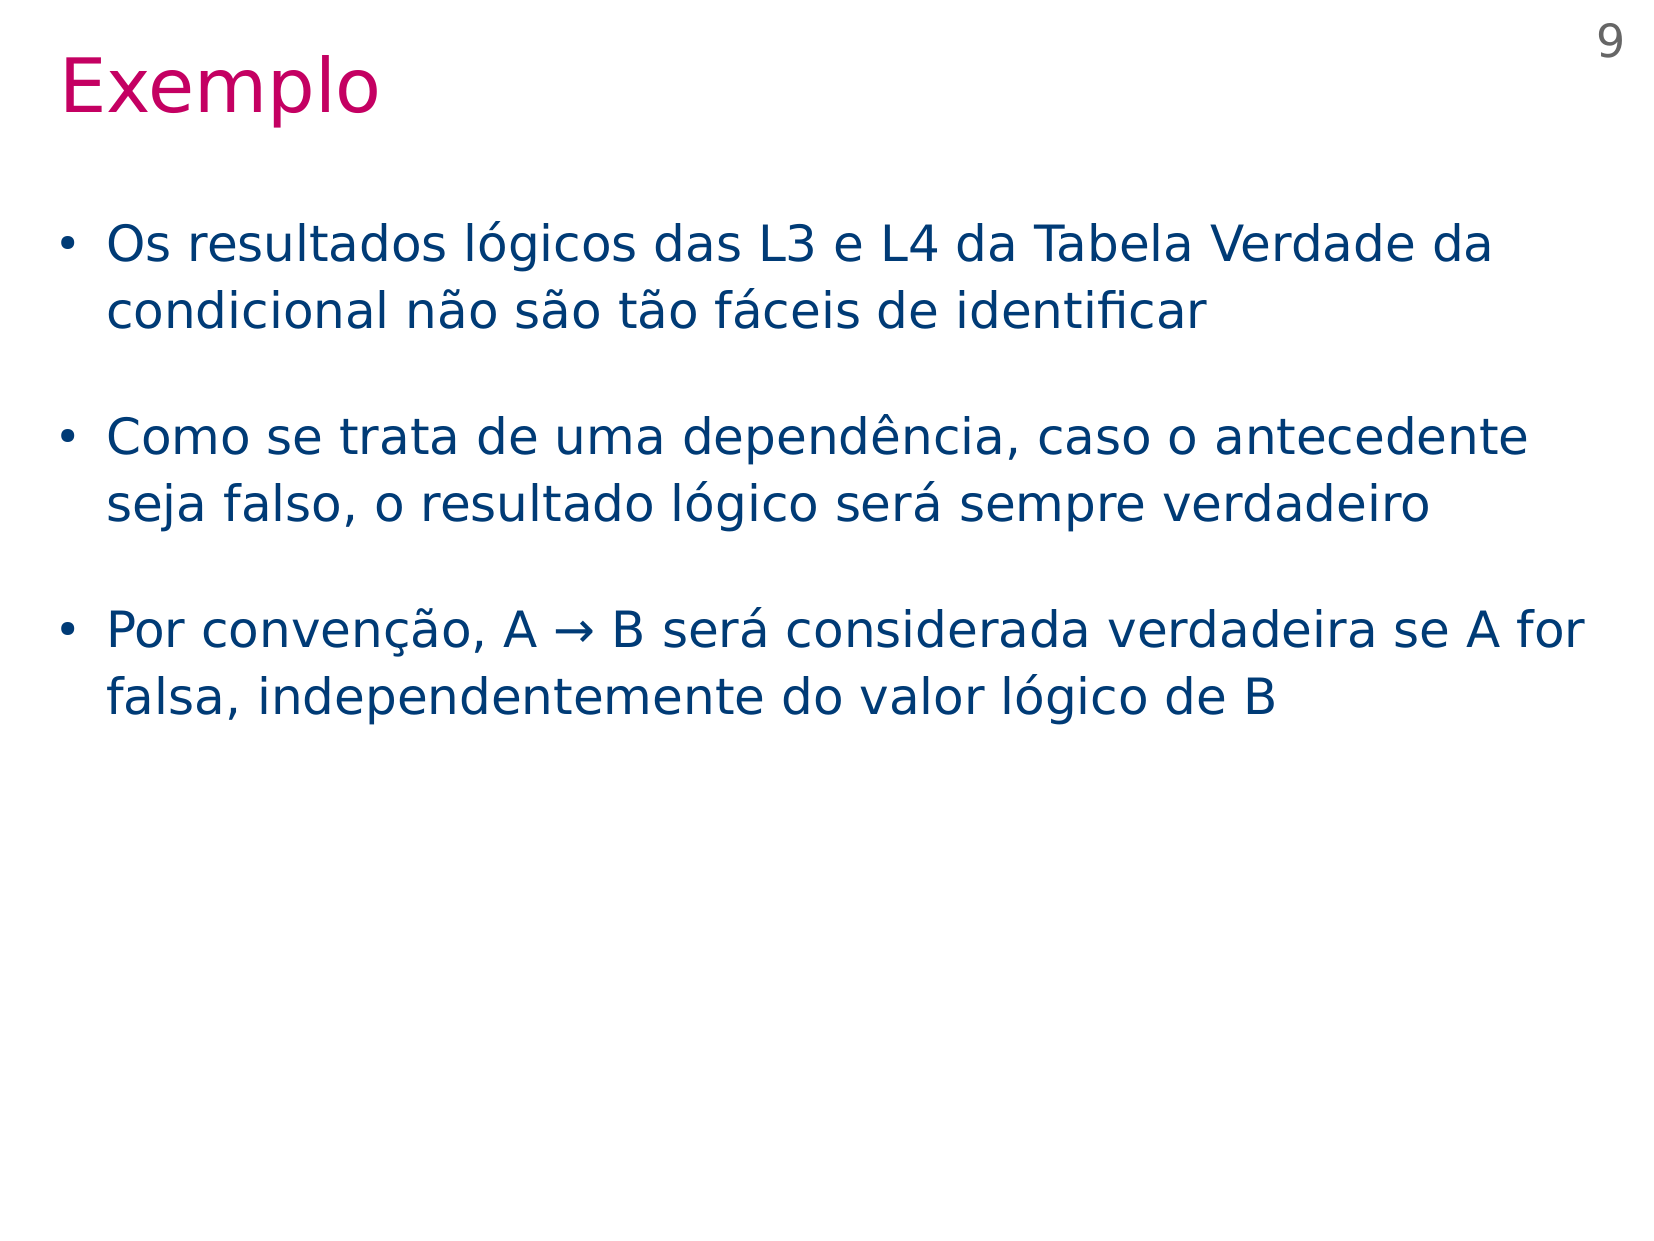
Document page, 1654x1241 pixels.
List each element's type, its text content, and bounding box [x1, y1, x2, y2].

list Os resultados lógicos das L3 e L4 da Tabela Verdade da condicional não são tão fáceis de identificar Como se trata de uma dependência, caso o antecedente seja falso, o resultado lógico será sempre verdadeiro Por convenção, A → B será considerada verdadeira se A for falsa, independentemente do valor lógico de B [59, 206, 1625, 1211]
title Exemplo [59, 29, 1595, 148]
